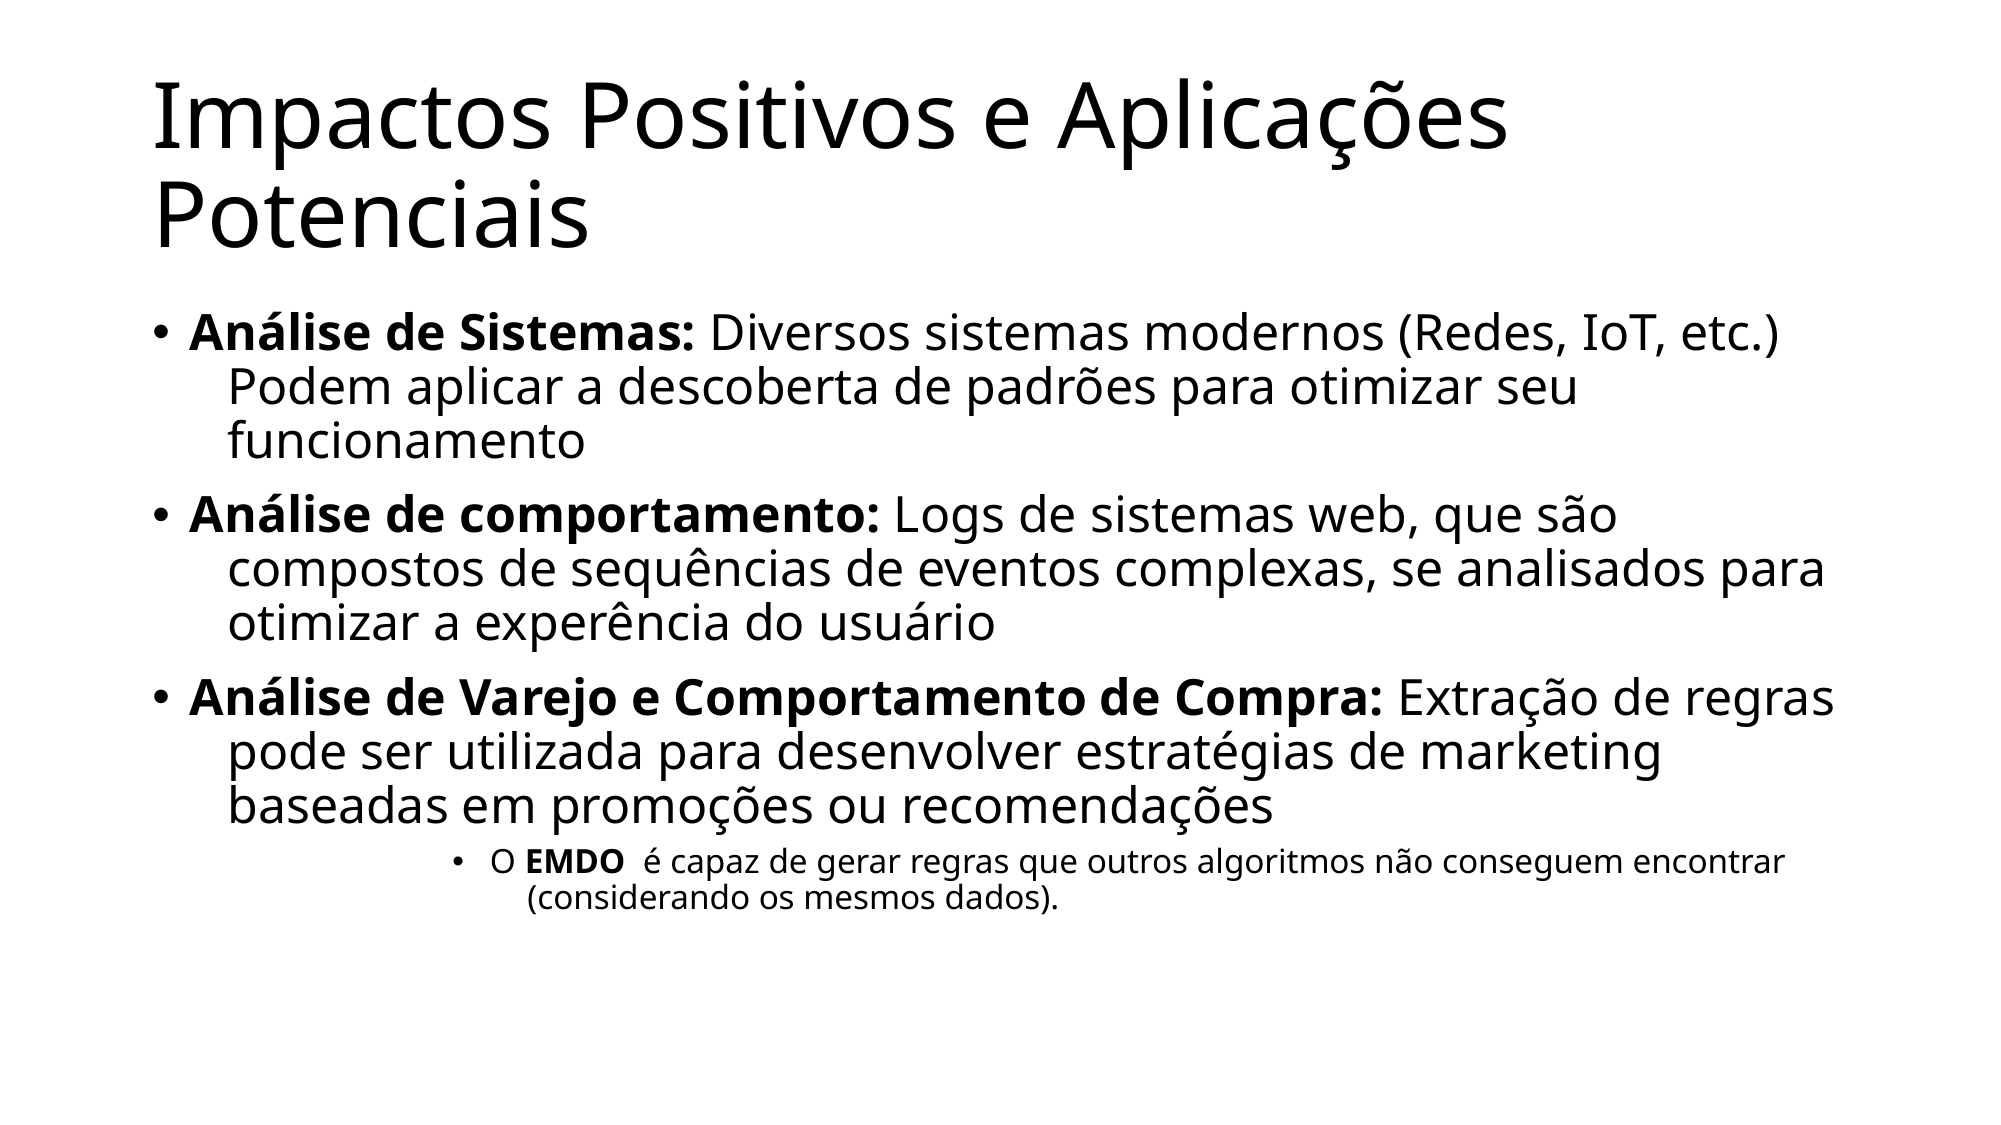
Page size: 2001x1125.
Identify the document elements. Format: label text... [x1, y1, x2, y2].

list Análise de Sistemas: Diversos sistemas modernos (Redes, IoT, etc.) Podem aplicar a descoberta de padrões para otimizar seu funcionamento Análise de comportamento: Logs de sistemas web, que são compostos de sequências de eventos complexas, se analisados para otimizar a experência do usuário Análise de Varejo e Comportamento de Compra: Extração de regras pode ser utilizada para desenvolver estratégias de marketing baseadas em promoções ou recomendações O EMDO é capaz de gerar regras que outros algoritmos não conseguem encontrar (considerando os mesmos dados). [137, 299, 1863, 1014]
title Impactos Positivos e Aplicações Potenciais [137, 59, 1863, 278]
